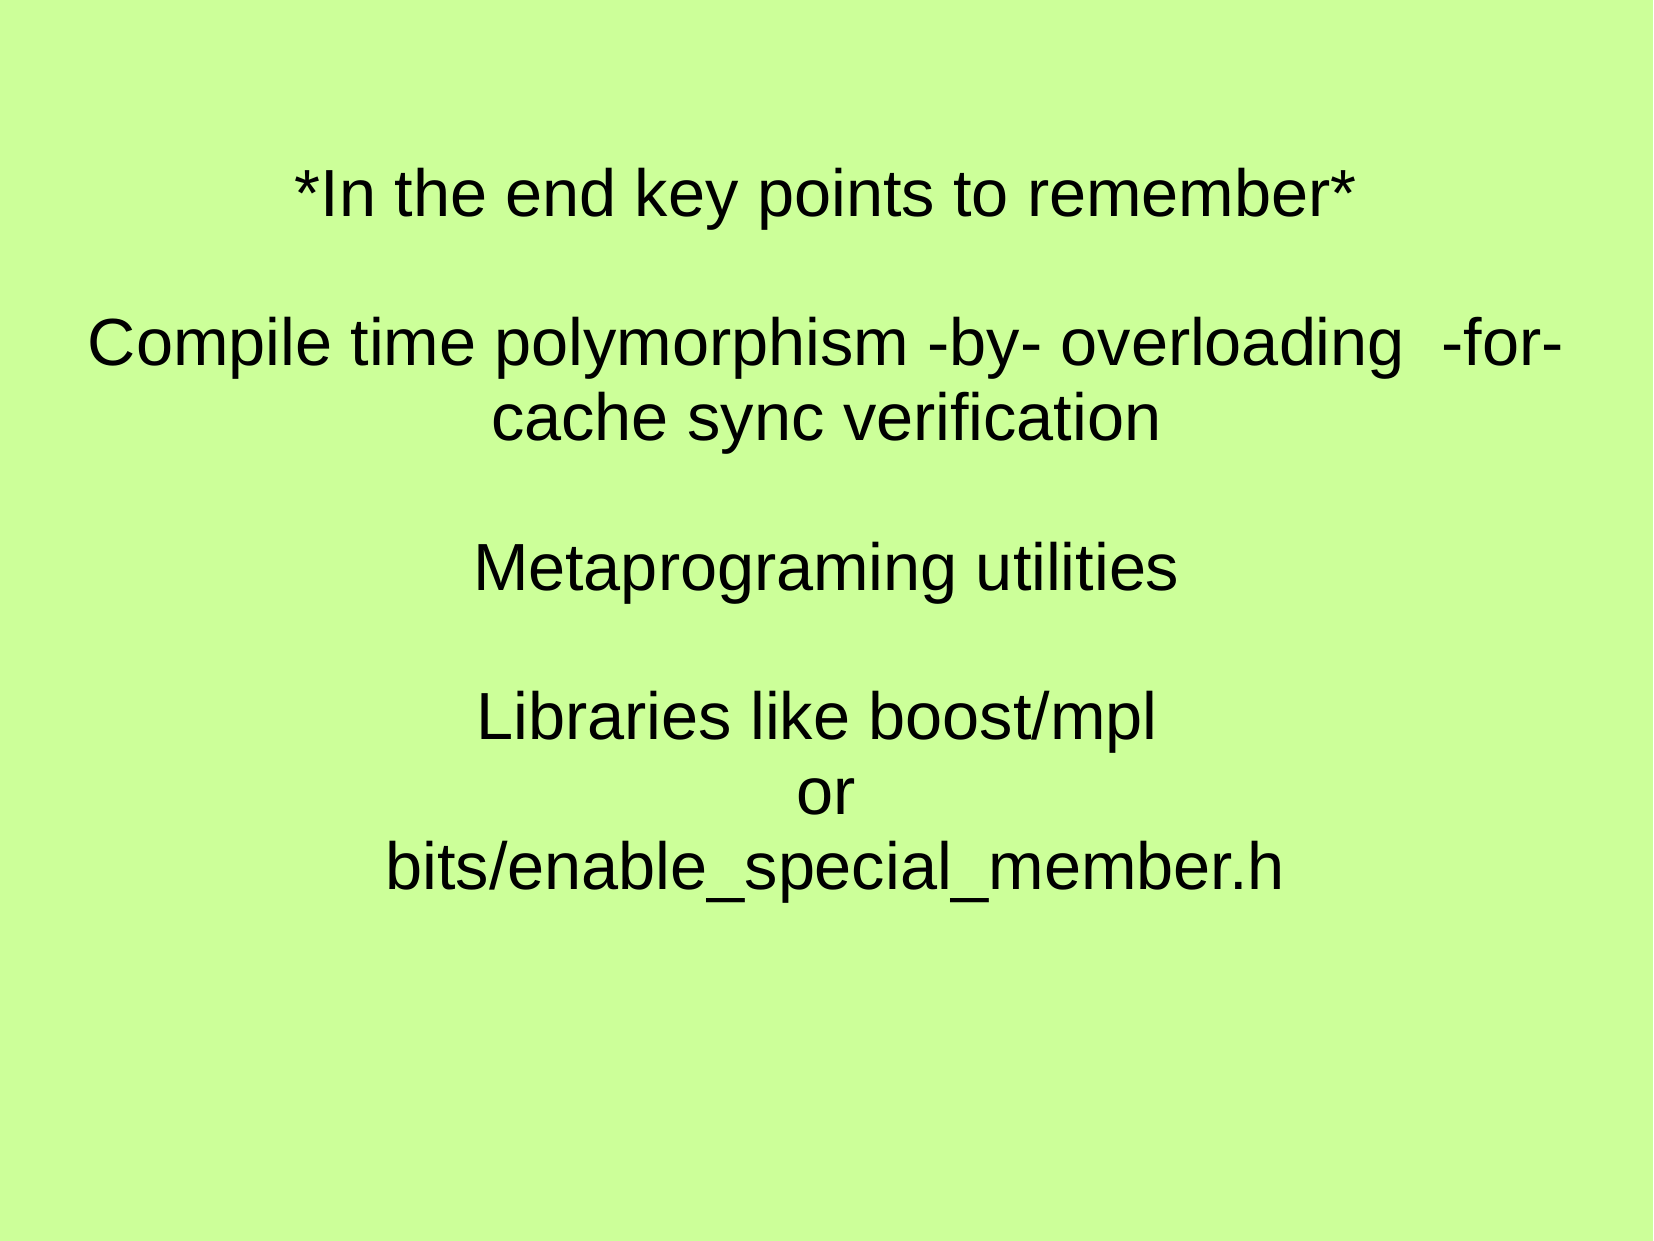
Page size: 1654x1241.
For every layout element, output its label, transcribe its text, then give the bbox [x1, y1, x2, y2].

subtitle *In the end key points to remember* Compile time polymorphism -by- overloading -for- cache sync verification Metaprograming utilities Libraries like boost/mpl or bits/enable_special_member.h [82, 49, 1571, 1010]
